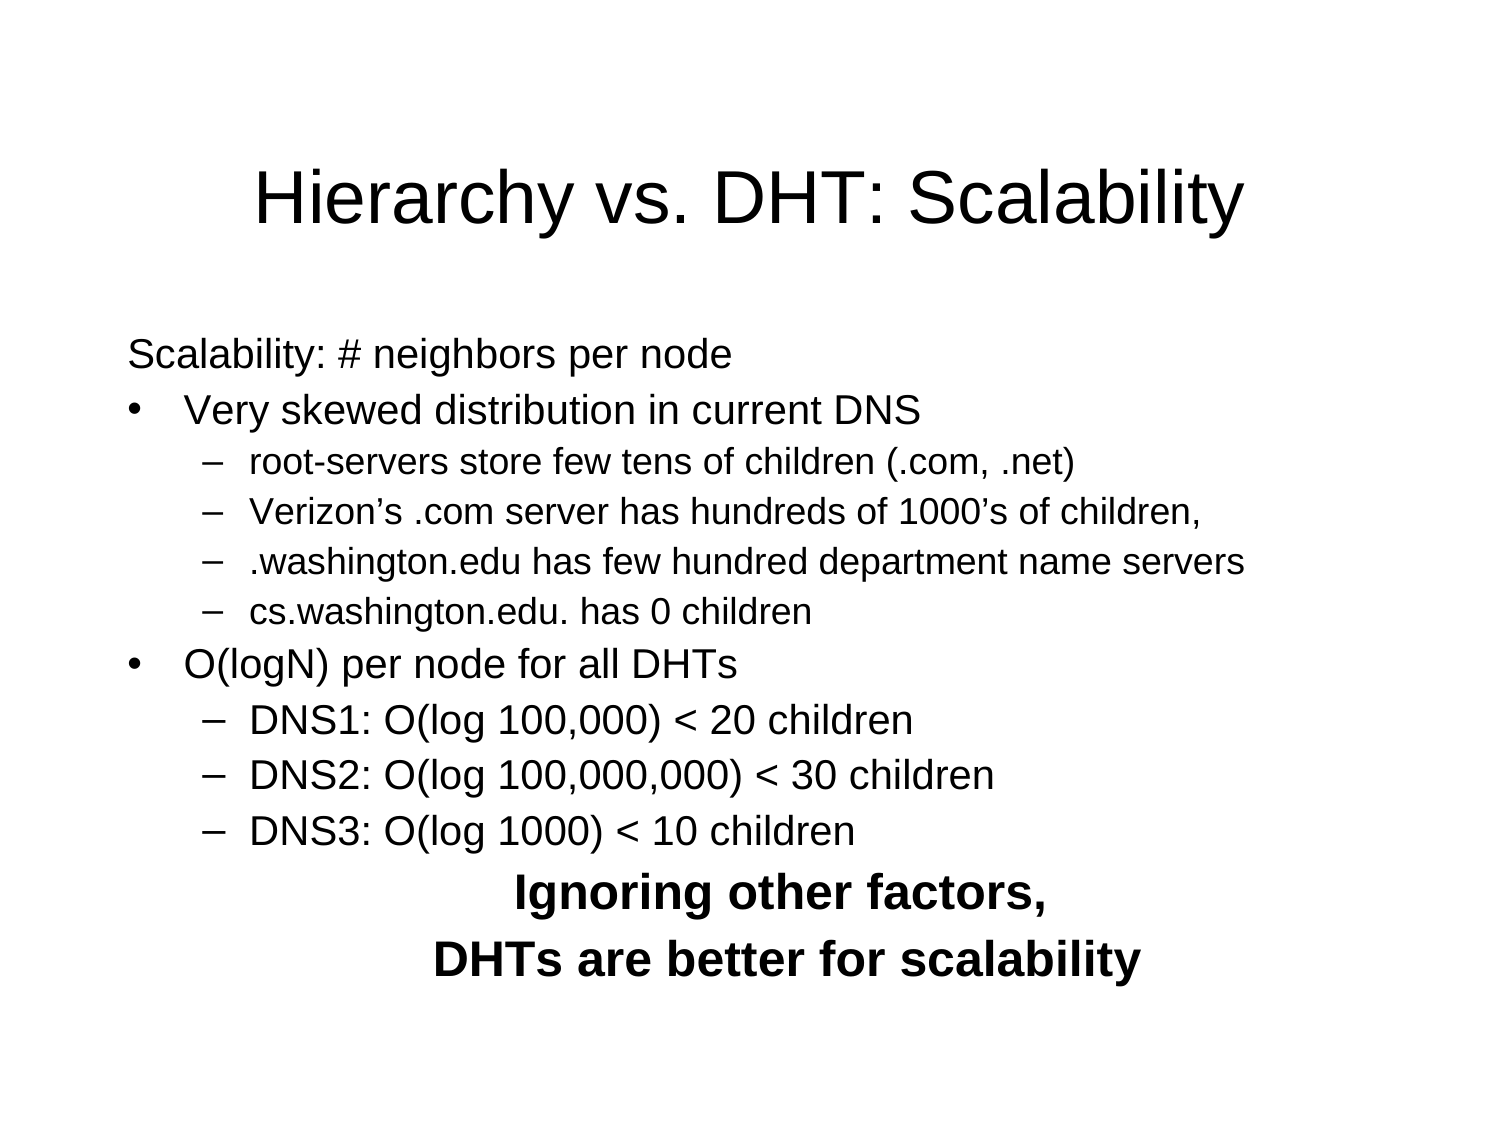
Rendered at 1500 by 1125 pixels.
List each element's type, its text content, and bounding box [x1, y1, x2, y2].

list Scalability: # neighbors per node Very skewed distribution in current DNS root-servers store few tens of children (.com, .net) Verizon’s .com server has hundreds of 1000’s of children, .washington.edu has few hundred department name servers cs.washington.edu. has 0 children O(logN) per node for all DHTs DNS1: O(log 100,000) < 20 children DNS2: O(log 100,000,000) < 30 children DNS3: O(log 1000) < 10 children Ignoring other factors, DHTs are better for scalability [112, 324, 1388, 1000]
title Hierarchy vs. DHT: Scalability [112, 99, 1388, 288]
